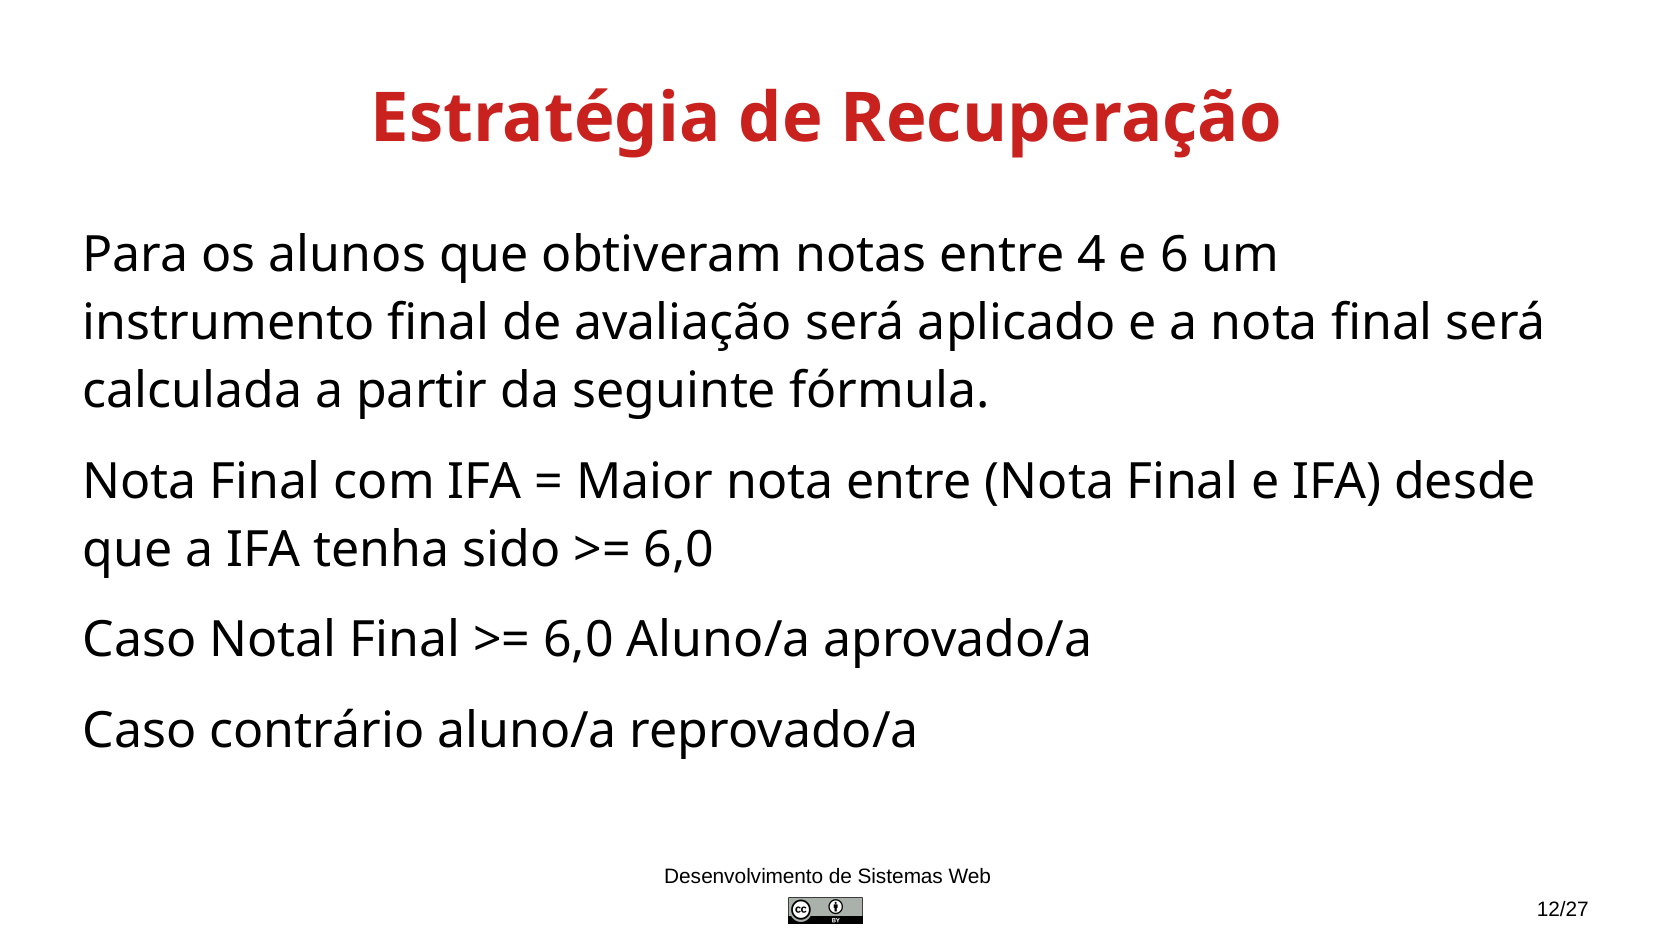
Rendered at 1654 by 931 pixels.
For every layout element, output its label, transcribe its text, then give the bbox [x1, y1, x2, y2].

picture [788, 897, 863, 924]
title Estratégia de Recuperação [82, 37, 1571, 193]
list Para os alunos que obtiveram notas entre 4 e 6 um instrumento final de avaliação será aplicado e a nota final será calculada a partir da seguinte fórmula. Nota Final com IFA = Maior nota entre (Nota Final e IFA) desde que a IFA tenha sido >= 6,0 Caso Notal Final >= 6,0 Aluno/a aprovado/a Caso contrário aluno/a reprovado/a [82, 217, 1571, 827]
